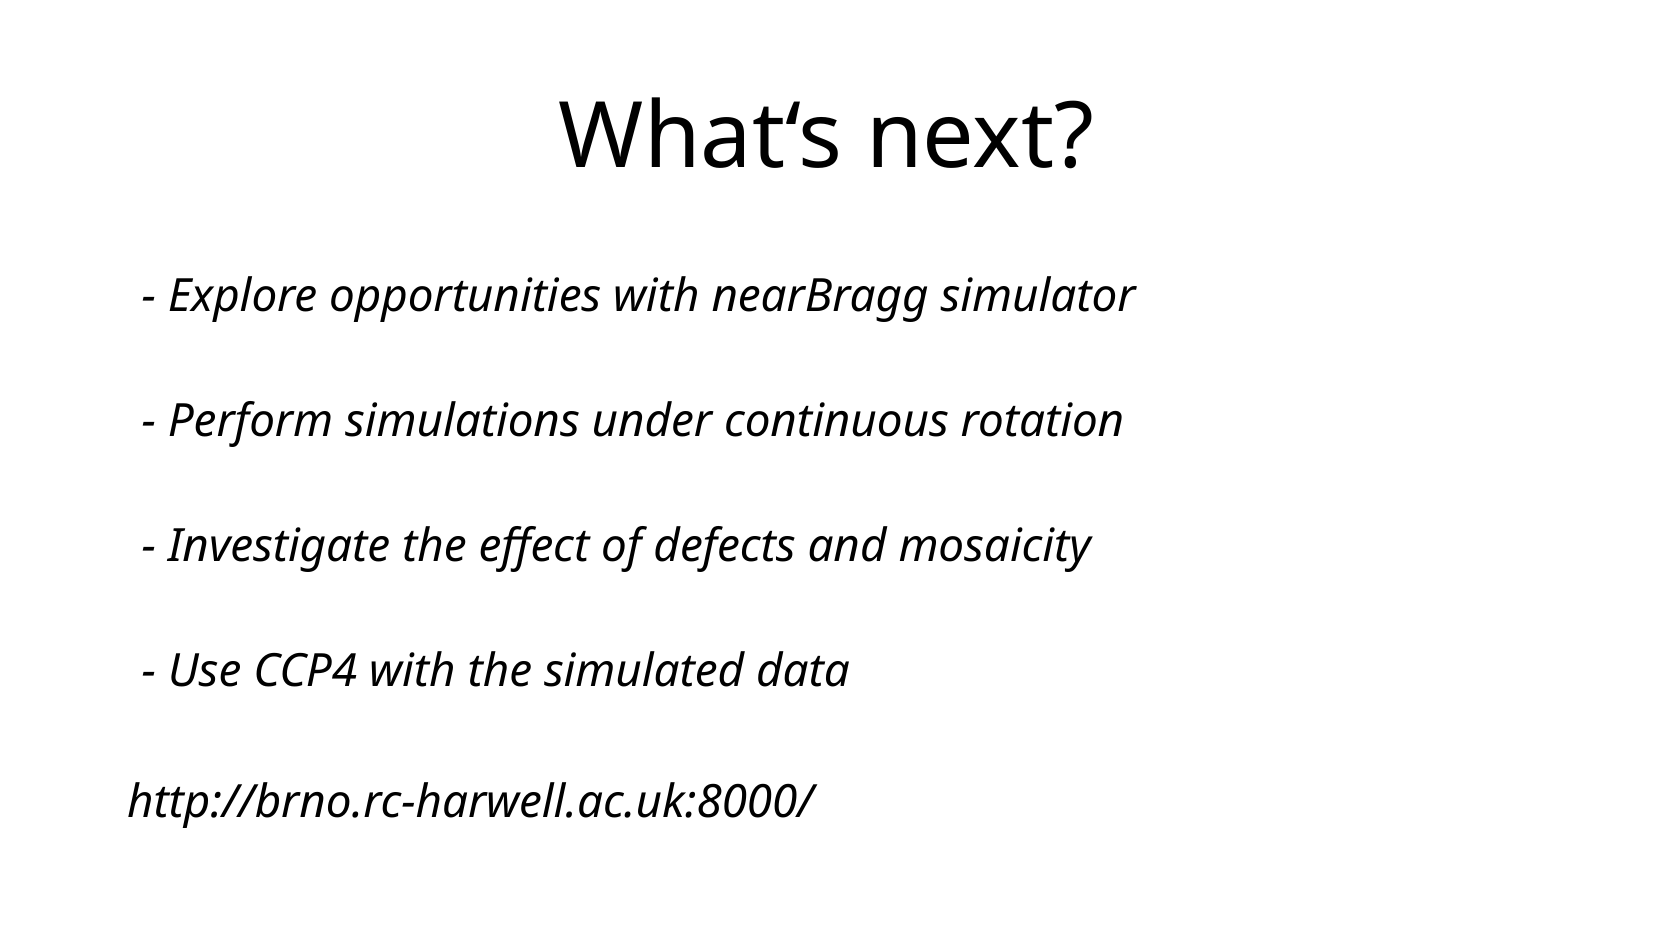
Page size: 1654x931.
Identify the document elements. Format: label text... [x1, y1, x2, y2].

title - Explore opportunities with nearBragg simulator - Perform simulations under continuous rotation - Investigate the effect of defects and mosaicity - Use CCP4 with the simulated data [141, 265, 1563, 760]
title What‘s next? [82, 54, 1571, 211]
title http://brno.rc-harwell.ac.uk:8000/ [127, 751, 960, 848]
